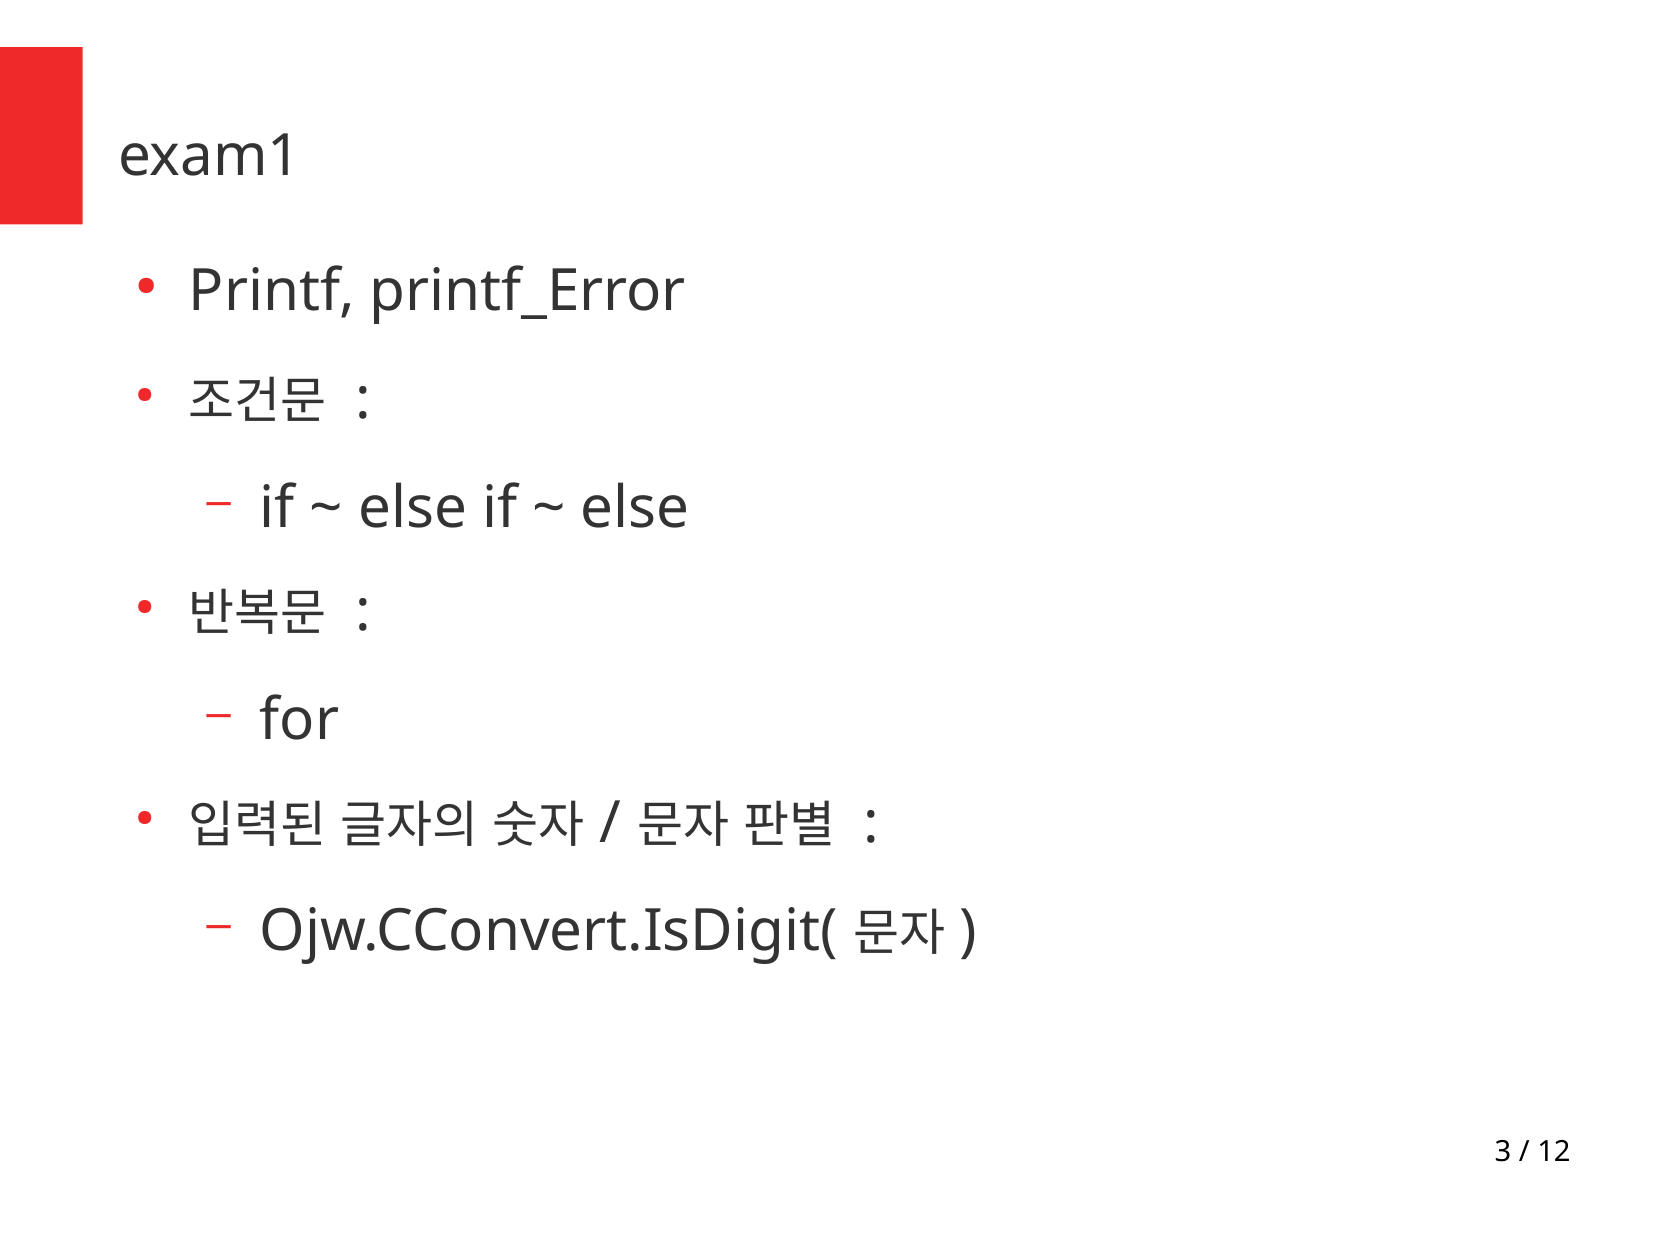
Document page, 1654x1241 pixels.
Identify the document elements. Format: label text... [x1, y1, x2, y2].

list Printf, printf_Error 조건문 : if ~ else if ~ else 반복문 : for 입력된 글자의 숫자/문자 판별 : Ojw.CConvert.IsDigit(문자) [118, 248, 1536, 968]
title exam1 [118, 49, 1571, 257]
